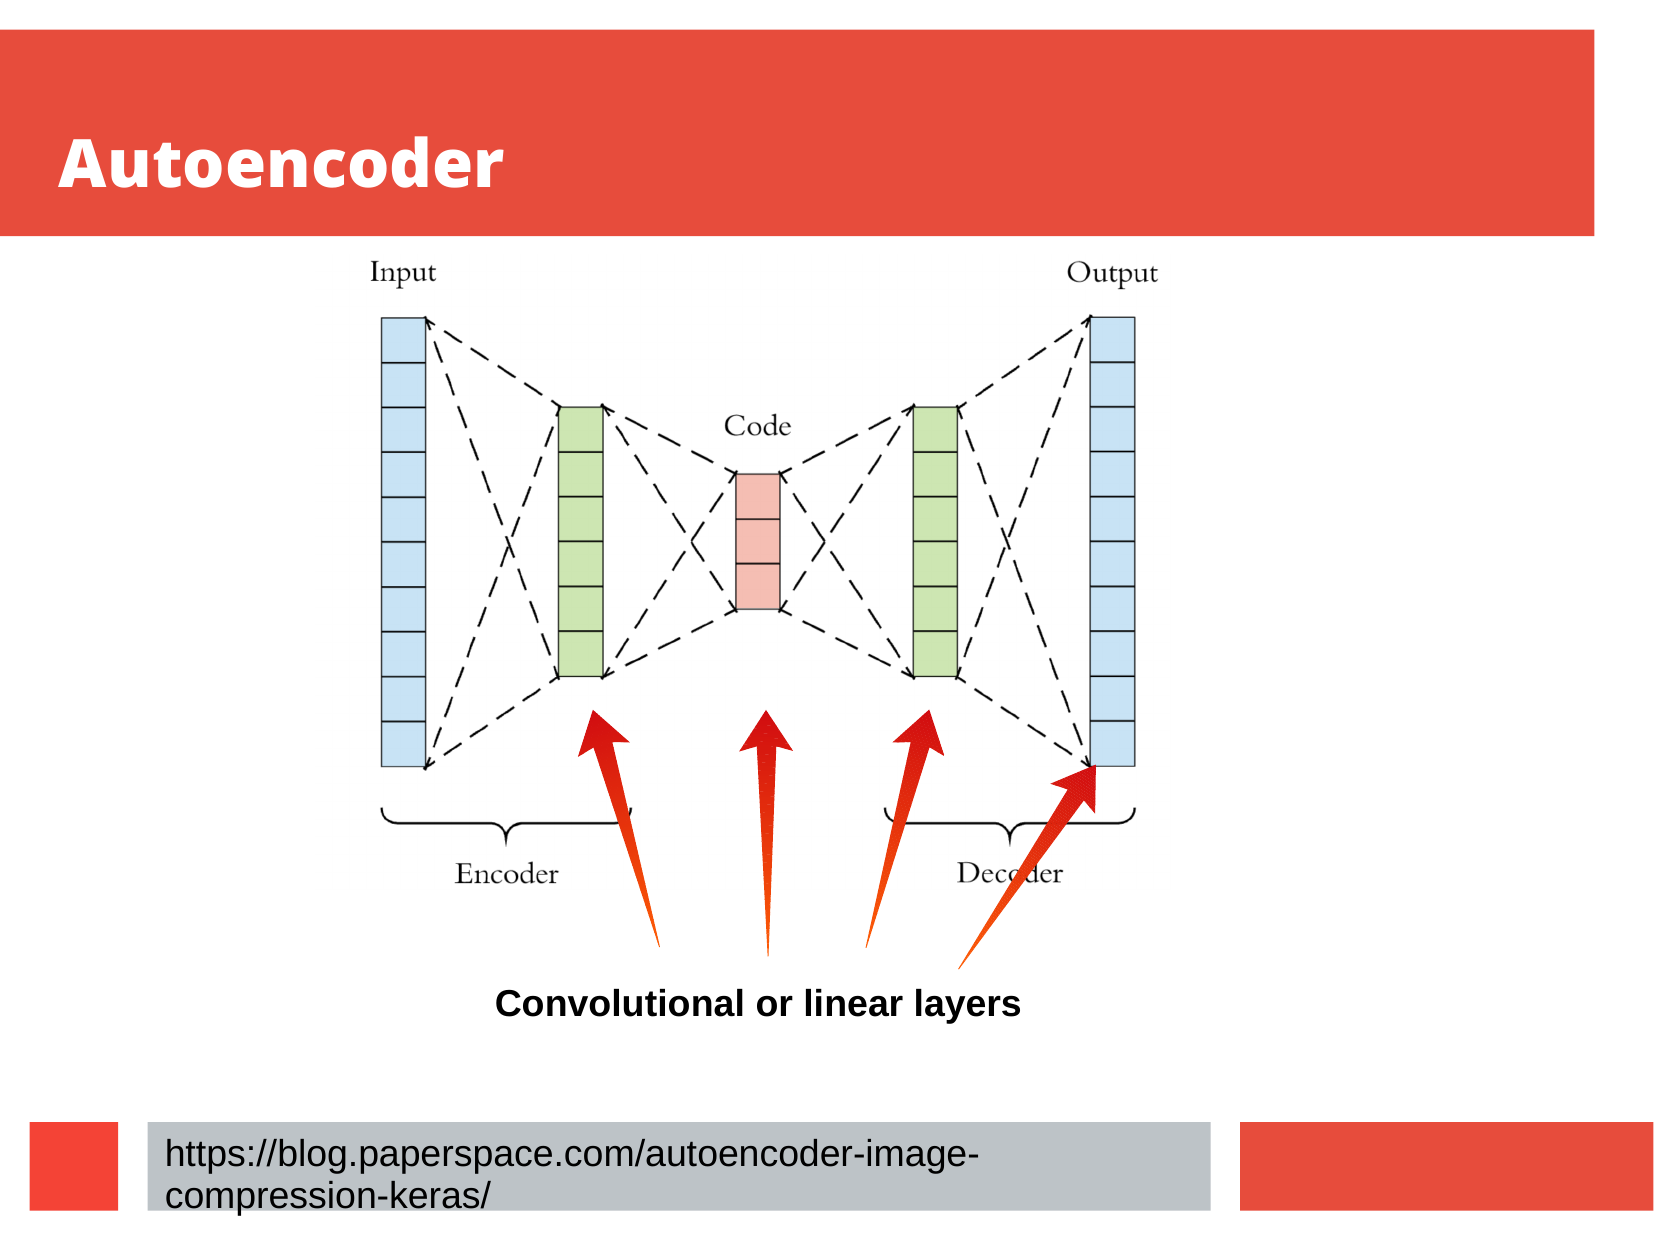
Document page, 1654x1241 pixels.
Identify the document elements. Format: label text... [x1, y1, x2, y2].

title Autoencoder [59, 59, 1595, 207]
picture [315, 254, 1171, 991]
text_box Convolutional or linear layers [480, 975, 1621, 1032]
text_box https://blog.paperspace.com/autoencoder-image-compression-keras/ [150, 1125, 1216, 1224]
